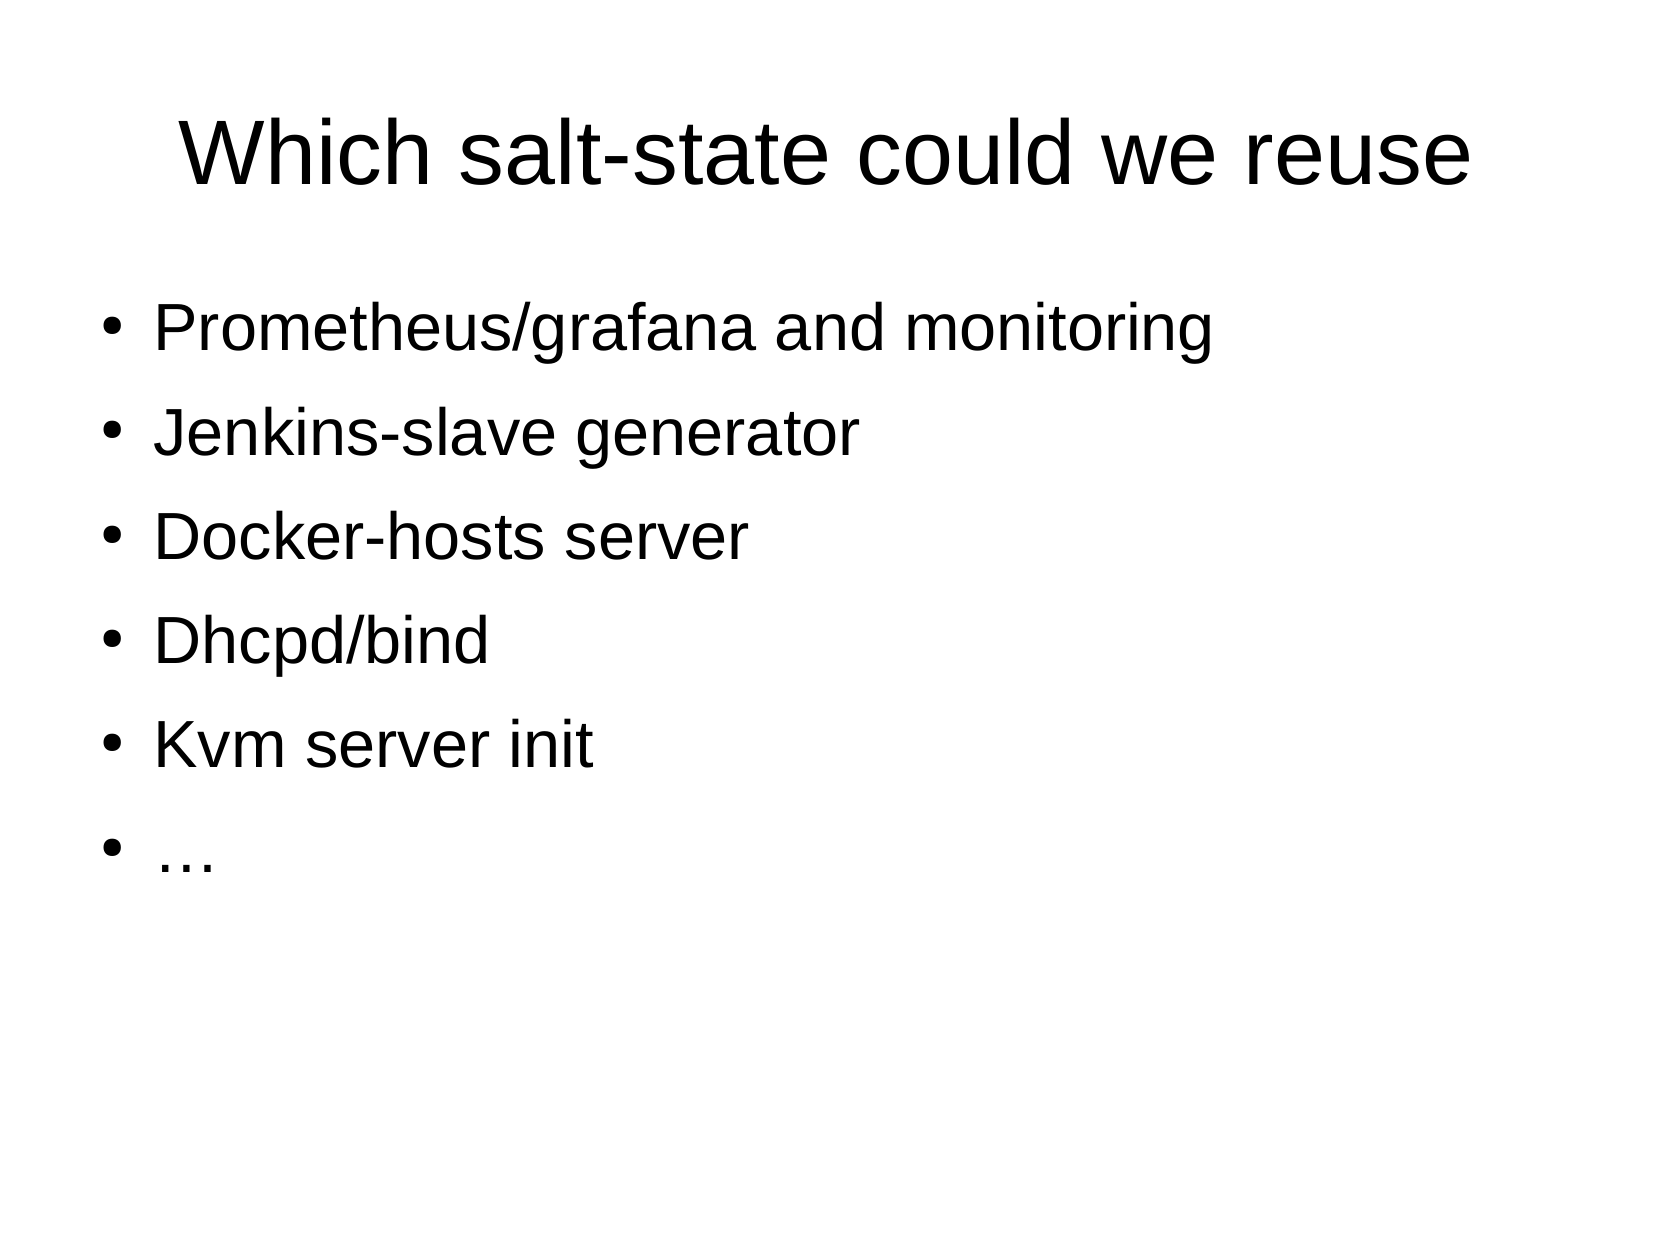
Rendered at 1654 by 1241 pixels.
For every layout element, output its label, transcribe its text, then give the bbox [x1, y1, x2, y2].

title Which salt-state could we reuse [82, 49, 1571, 257]
list Prometheus/grafana and monitoring Jenkins-slave generator Docker-hosts server Dhcpd/bind Kvm server init … [82, 290, 1571, 1010]
